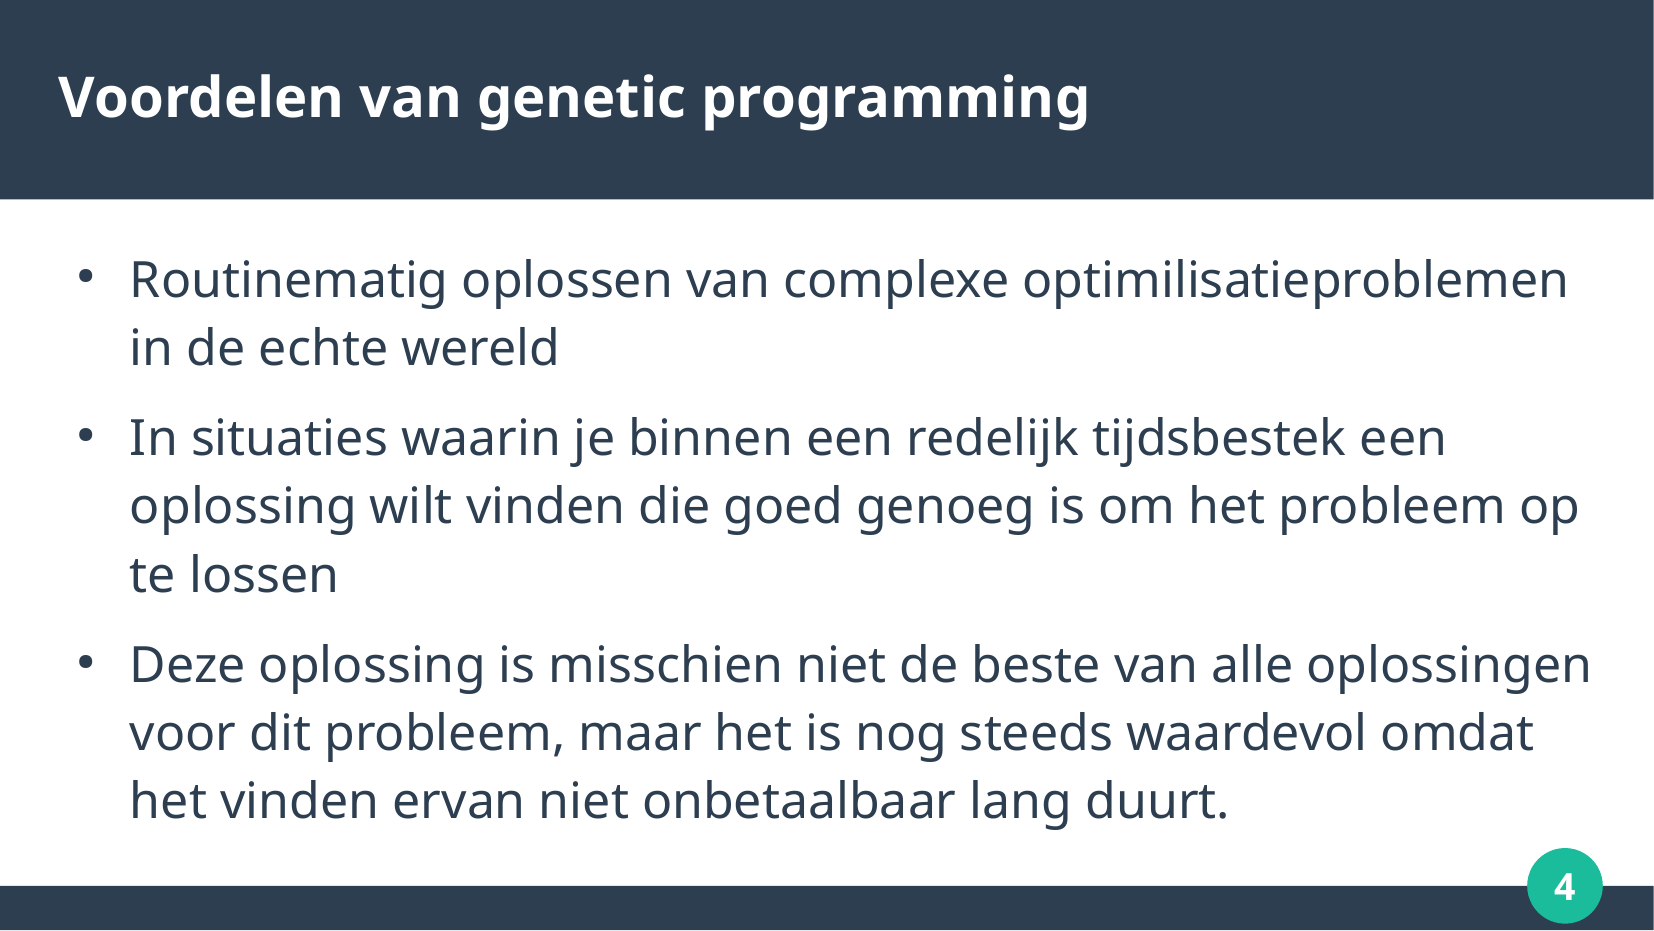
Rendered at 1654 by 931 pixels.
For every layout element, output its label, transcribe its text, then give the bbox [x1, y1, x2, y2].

title Voordelen van genetic programming [59, 37, 1595, 155]
list Routinematig oplossen van complexe optimilisatieproblemen in de echte wereld In situaties waarin je binnen een redelijk tijdsbestek een oplossing wilt vinden die goed genoeg is om het probleem op te lossen Deze oplossing is misschien niet de beste van alle oplossingen voor dit probleem, maar het is nog steeds waardevol omdat het vinden ervan niet onbetaalbaar lang duurt. [59, 243, 1595, 864]
